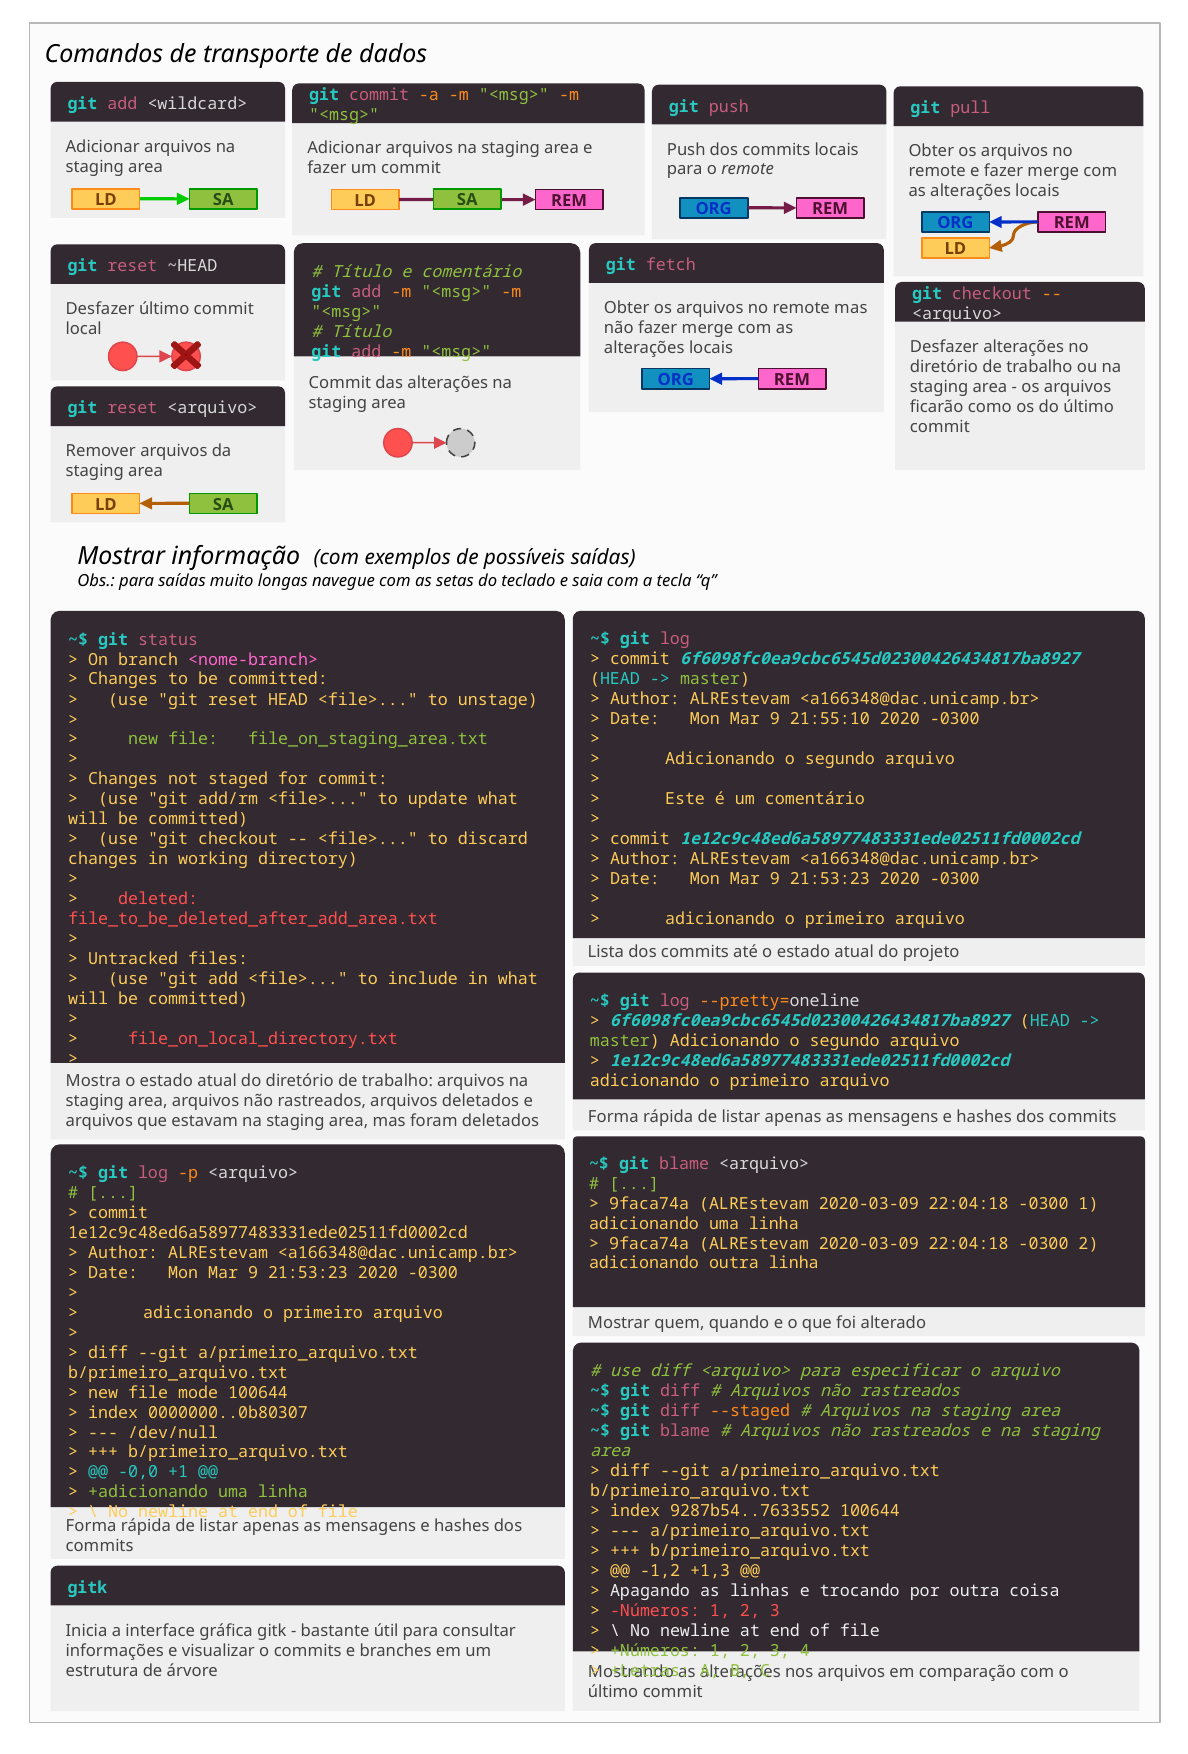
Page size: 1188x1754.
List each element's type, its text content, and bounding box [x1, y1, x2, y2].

text_box Remover arquivos da staging area [50, 427, 286, 523]
text_box SA [189, 493, 257, 514]
text_box LD [72, 188, 140, 209]
text_box Obter os arquivos no remote e fazer merge com as alterações locais [893, 127, 1144, 277]
text_box [383, 428, 412, 457]
text_box Forma rápida de listar apenas as mensagens e hashes dos commits [50, 1508, 565, 1559]
text_box [446, 428, 475, 457]
text_box Comandos de transporte de dados [29, 22, 619, 67]
text_box Mostra o estado atual do diretório de trabalho: arquivos na staging area, arquivos não rastreados, arquivos deletados e arquivos que estavam na staging area, mas foram deletados [50, 1063, 565, 1140]
text_box Mostrar informação (com exemplos de possíveis saídas) Obs.: para saídas muito longas navegue com as setas do teclado e saia com a tecla “q” [62, 524, 1128, 595]
text_box git pull [893, 86, 1144, 127]
text_box Obter os arquivos no remote mas não fazer merge com as alterações locais [588, 283, 884, 413]
text_box ~$ git log > commit 6f6098fc0ea9cbc6545d02300426434817ba8927 (HEAD -> master) > Author: ALREstevam <a166348@dac.unicamp.br> > Date: Mon Mar 9 21:55:10 2020 -0300 > > Adicionando o segundo arquivo > > Este é um comentário > > commit 1e12c9c48ed6a58977483331ede02511fd0002cd > Author: ALREstevam <a166348@dac.unicamp.br> > Date: Mon Mar 9 21:53:23 2020 -0300 > > adicionando o primeiro arquivo [572, 610, 1145, 939]
text_box ~$ git log -p <arquivo> # [...] > commit 1e12c9c48ed6a58977483331ede02511fd0002cd > Author: ALREstevam <a166348@dac.unicamp.br> > Date: Mon Mar 9 21:53:23 2020 -0300 > > adicionando o primeiro arquivo > > diff --git a/primeiro_arquivo.txt b/primeiro_arquivo.txt > new file mode 100644 > index 0000000..0b80307 > --- /dev/null > +++ b/primeiro_arquivo.txt > @@ -0,0 +1 @@ > +adicionando uma linha > \ No newline at end of file [50, 1144, 565, 1508]
text_box [108, 342, 137, 371]
text_box LD [72, 493, 140, 514]
text_box ~$ git status > On branch <nome-branch> > Changes to be committed: > (use "git reset HEAD <file>..." to unstage) > > new file: file_on_staging_area.txt > > Changes not staged for commit: > (use "git add/rm <file>..." to update what will be committed) > (use "git checkout -- <file>..." to discard changes in working directory) > > deleted: file_to_be_deleted_after_add_area.txt > > Untracked files: > (use "git add <file>..." to include in what will be committed) > > file_on_local_directory.txt > [50, 610, 565, 1063]
text_box ORG [921, 211, 990, 232]
text_box LD [331, 189, 400, 210]
text_box Mostrar quem, quando e o que foi alterado [572, 1308, 1145, 1337]
text_box Lista dos commits até o estado atual do projeto [572, 939, 1145, 966]
text_box Desfazer alterações no diretório de trabalho ou na staging area - os arquivos ficarão como os do último commit [895, 322, 1145, 471]
text_box REM [758, 368, 826, 389]
text_box REM [796, 197, 864, 218]
text_box git fetch [588, 243, 884, 283]
text_box Commit das alterações na staging area [293, 357, 581, 471]
text_box ~$ git blame <arquivo> # [...] > 9faca74a (ALREstevam 2020-03-09 22:04:18 -0300 1) adicionando uma linha > 9faca74a (ALREstevam 2020-03-09 22:04:18 -0300 2) adicionando outra linha [572, 1136, 1146, 1308]
text_box git checkout -- <arquivo> [895, 281, 1145, 322]
text_box Push dos commits locais para o remote [651, 125, 887, 240]
text_box gitk [50, 1565, 565, 1606]
text_box git commit -a -m "<msg>" -m "<msg>" [292, 83, 645, 124]
text_box REM [1038, 211, 1106, 232]
text_box git push [651, 84, 887, 125]
text_box # use diff <arquivo> para especificar o arquivo ~$ git diff # Arquivos não rastreados ~$ git diff --staged # Arquivos na staging area ~$ git blame # Arquivos não rastreados e na staging area > diff --git a/primeiro_arquivo.txt b/primeiro_arquivo.txt > index 9287b54..7633552 100644 > --- a/primeiro_arquivo.txt > +++ b/primeiro_arquivo.txt > @@ -1,2 +1,3 @@ > Apagando as linhas e trocando por outra coisa > -Números: 1, 2, 3 > \ No newline at end of file > +Números: 1, 2, 3, 4 > +Letras: A, B, C [572, 1342, 1140, 1652]
text_box Desfazer último commit local [50, 284, 286, 381]
text_box Inicia a interface gráfica gitk - bastante útil para consultar informações e visualizar o commits e branches em um estrutura de árvore [50, 1606, 565, 1712]
text_box Mostrando as alterações nos arquivos em comparação com o último commit [572, 1652, 1140, 1711]
text_box git reset ~HEAD [50, 244, 286, 284]
text_box REM [535, 189, 603, 210]
text_box Adicionar arquivos na staging area e fazer um commit [292, 124, 645, 236]
text_box Forma rápida de listar apenas as mensagens e hashes dos commits [572, 1100, 1145, 1131]
text_box ORG [642, 368, 710, 389]
text_box ~$ git log --pretty=oneline > 6f6098fc0ea9cbc6545d02300426434817ba8927 (HEAD -> master) Adicionando o segundo arquivo > 1e12c9c48ed6a58977483331ede02511fd0002cd adicionando o primeiro arquivo [572, 972, 1145, 1100]
text_box SA [433, 188, 501, 209]
text_box # Título e comentário git add -m "<msg>" -m "<msg>" # Título git add -m "<msg>" [293, 243, 581, 357]
text_box [171, 342, 201, 371]
text_box Adicionar arquivos na staging area [50, 122, 286, 218]
text_box ORG [680, 197, 748, 218]
text_box git reset <arquivo> [50, 386, 286, 427]
text_box git add <wildcard> [50, 81, 286, 122]
text_box SA [189, 188, 257, 209]
text_box LD [921, 237, 990, 259]
